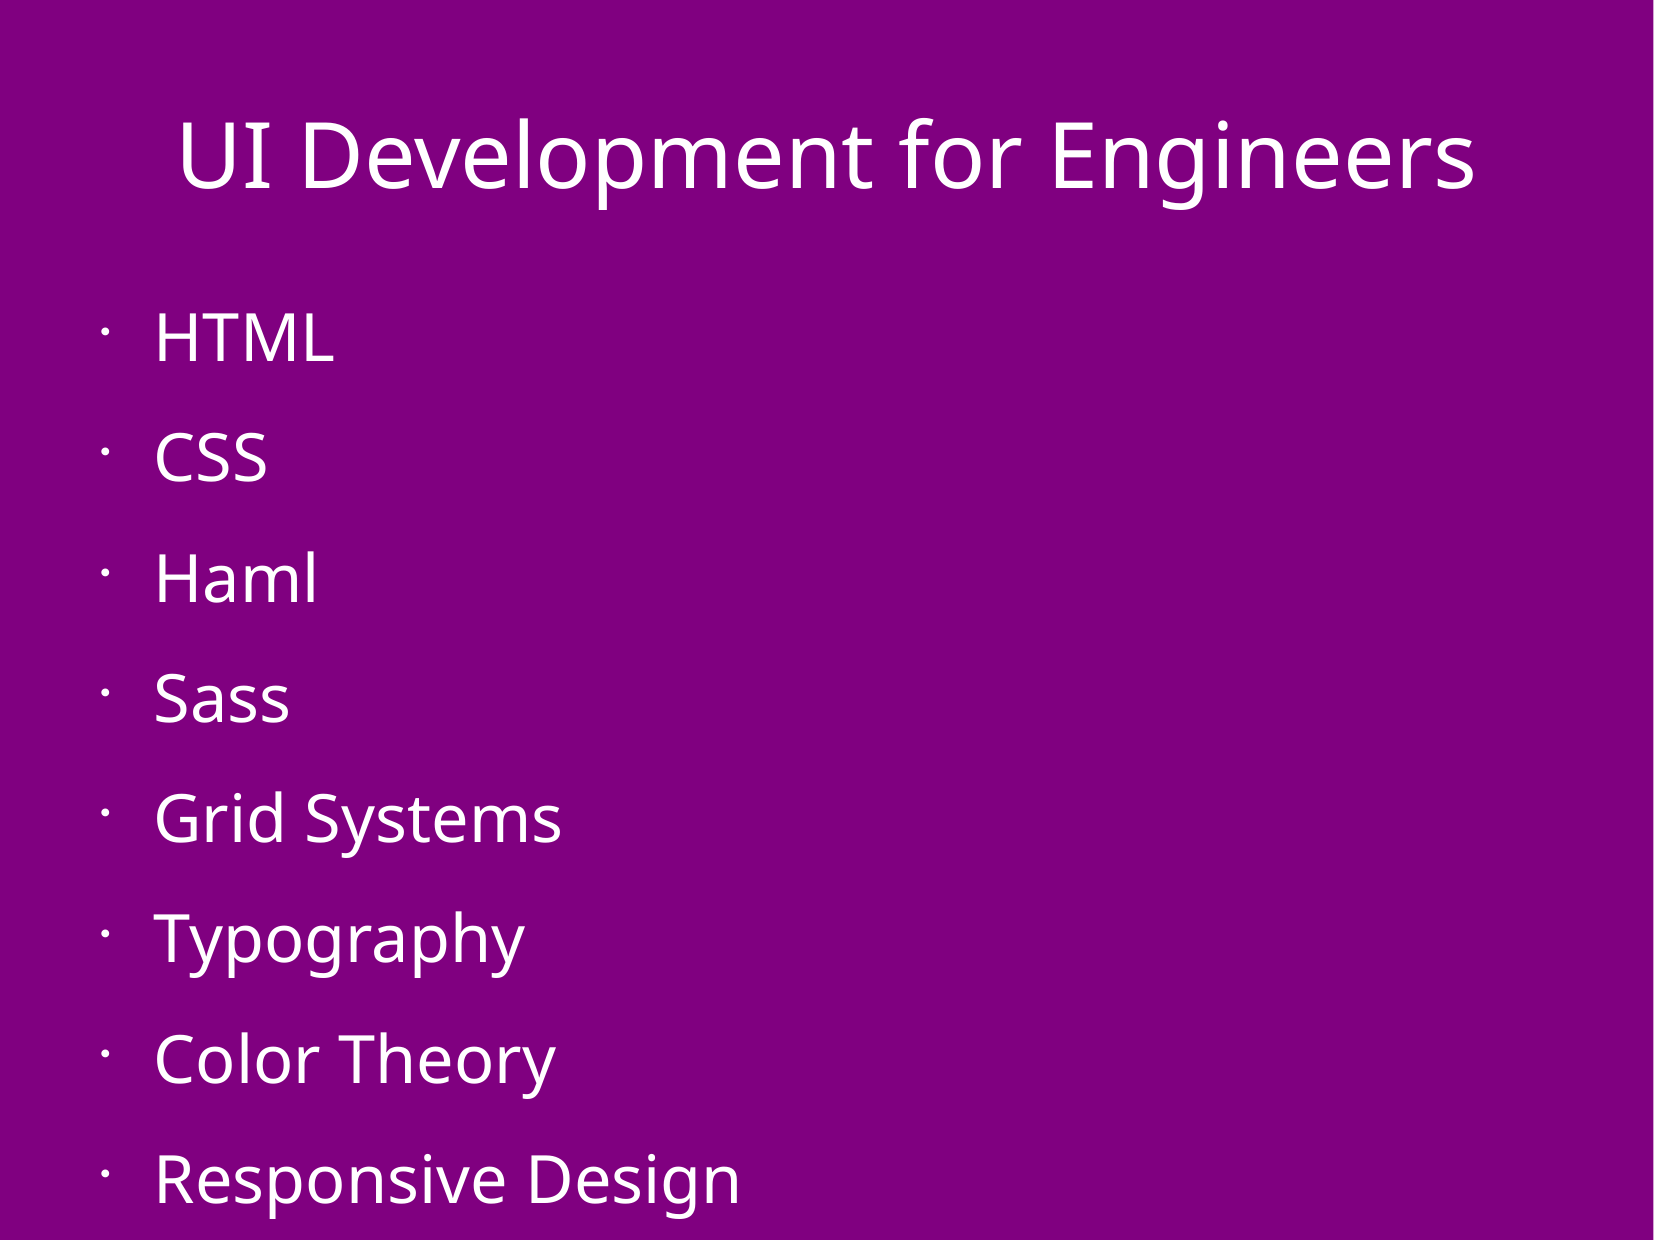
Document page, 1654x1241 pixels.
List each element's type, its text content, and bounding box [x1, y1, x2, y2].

list HTML CSS Haml Sass Grid Systems Typography Color Theory Responsive Design [82, 290, 1571, 1146]
title UI Development for Engineers [82, 49, 1571, 257]
